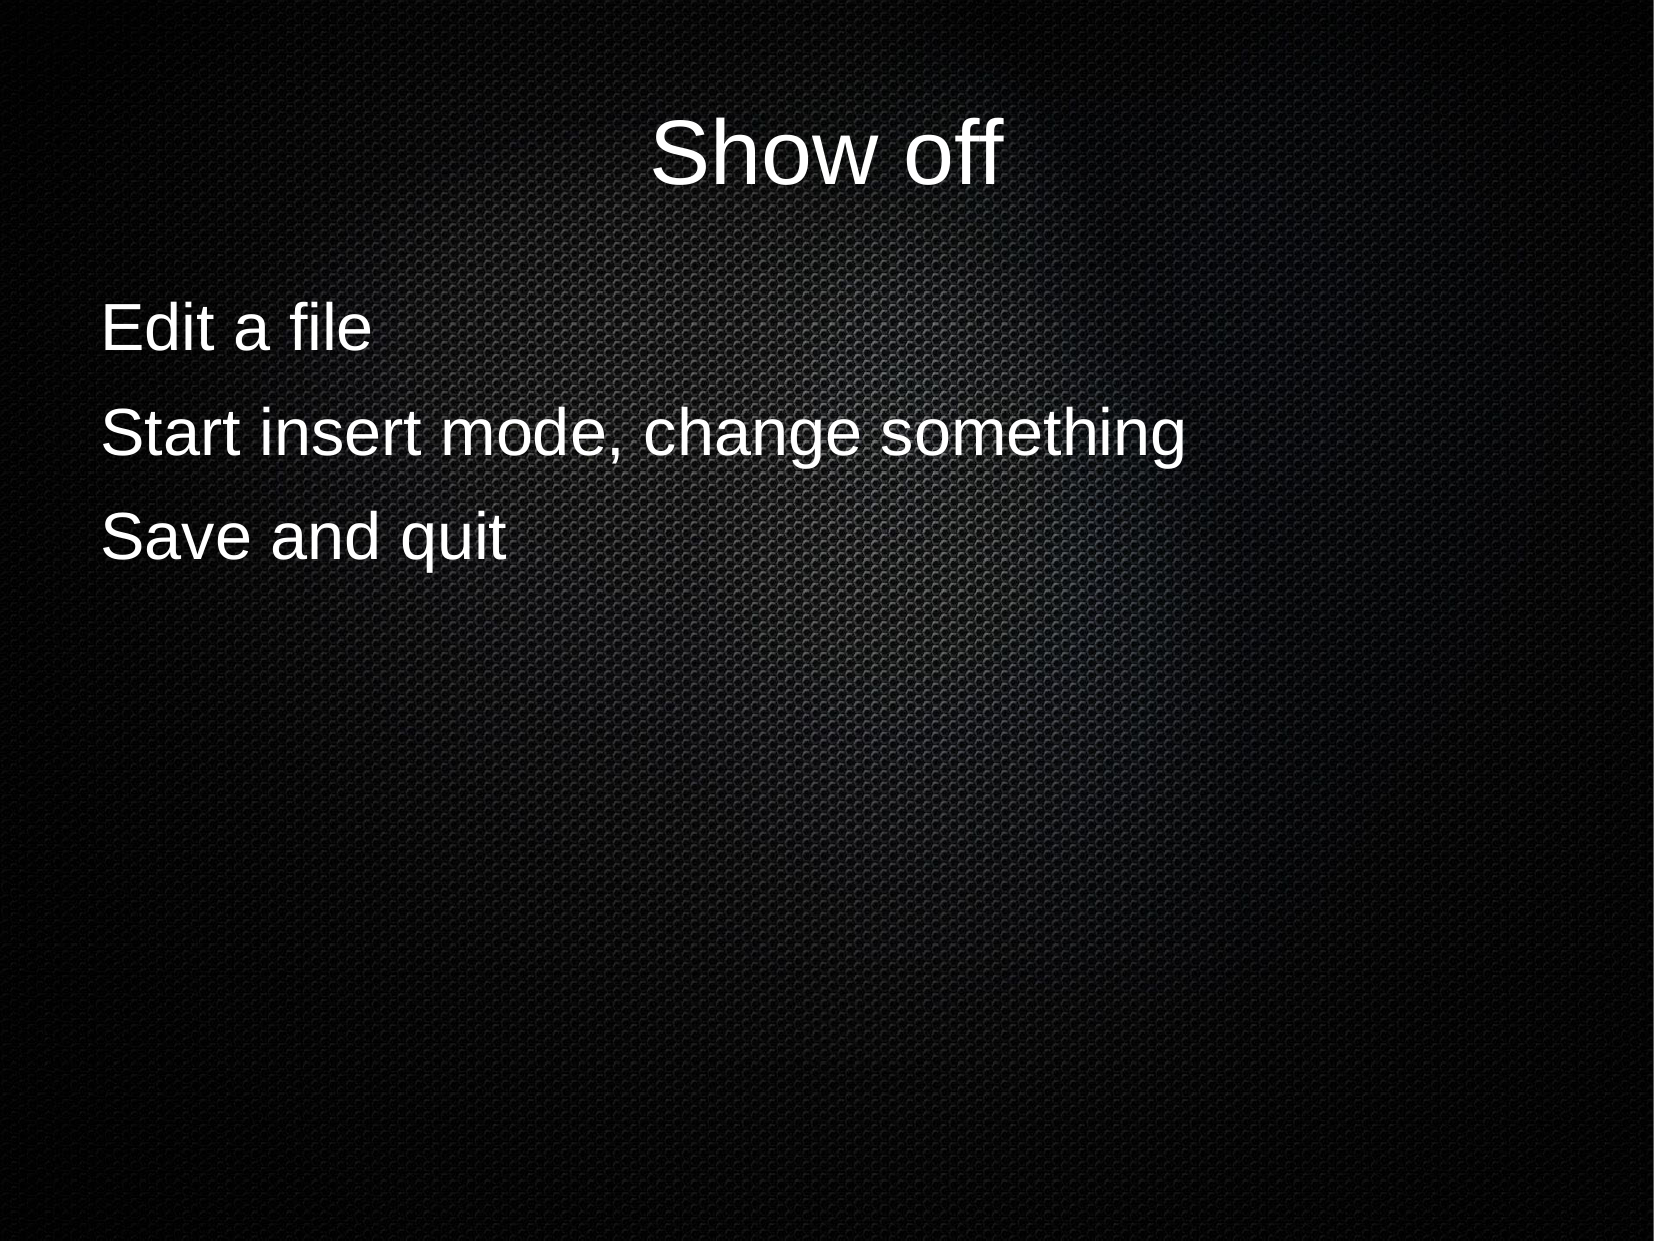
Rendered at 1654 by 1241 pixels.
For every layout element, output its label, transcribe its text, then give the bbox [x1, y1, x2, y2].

picture [0, 0, 1654, 1241]
list Edit a file Start insert mode, change something Save and quit [82, 290, 1571, 1010]
title Show off [82, 49, 1571, 257]
